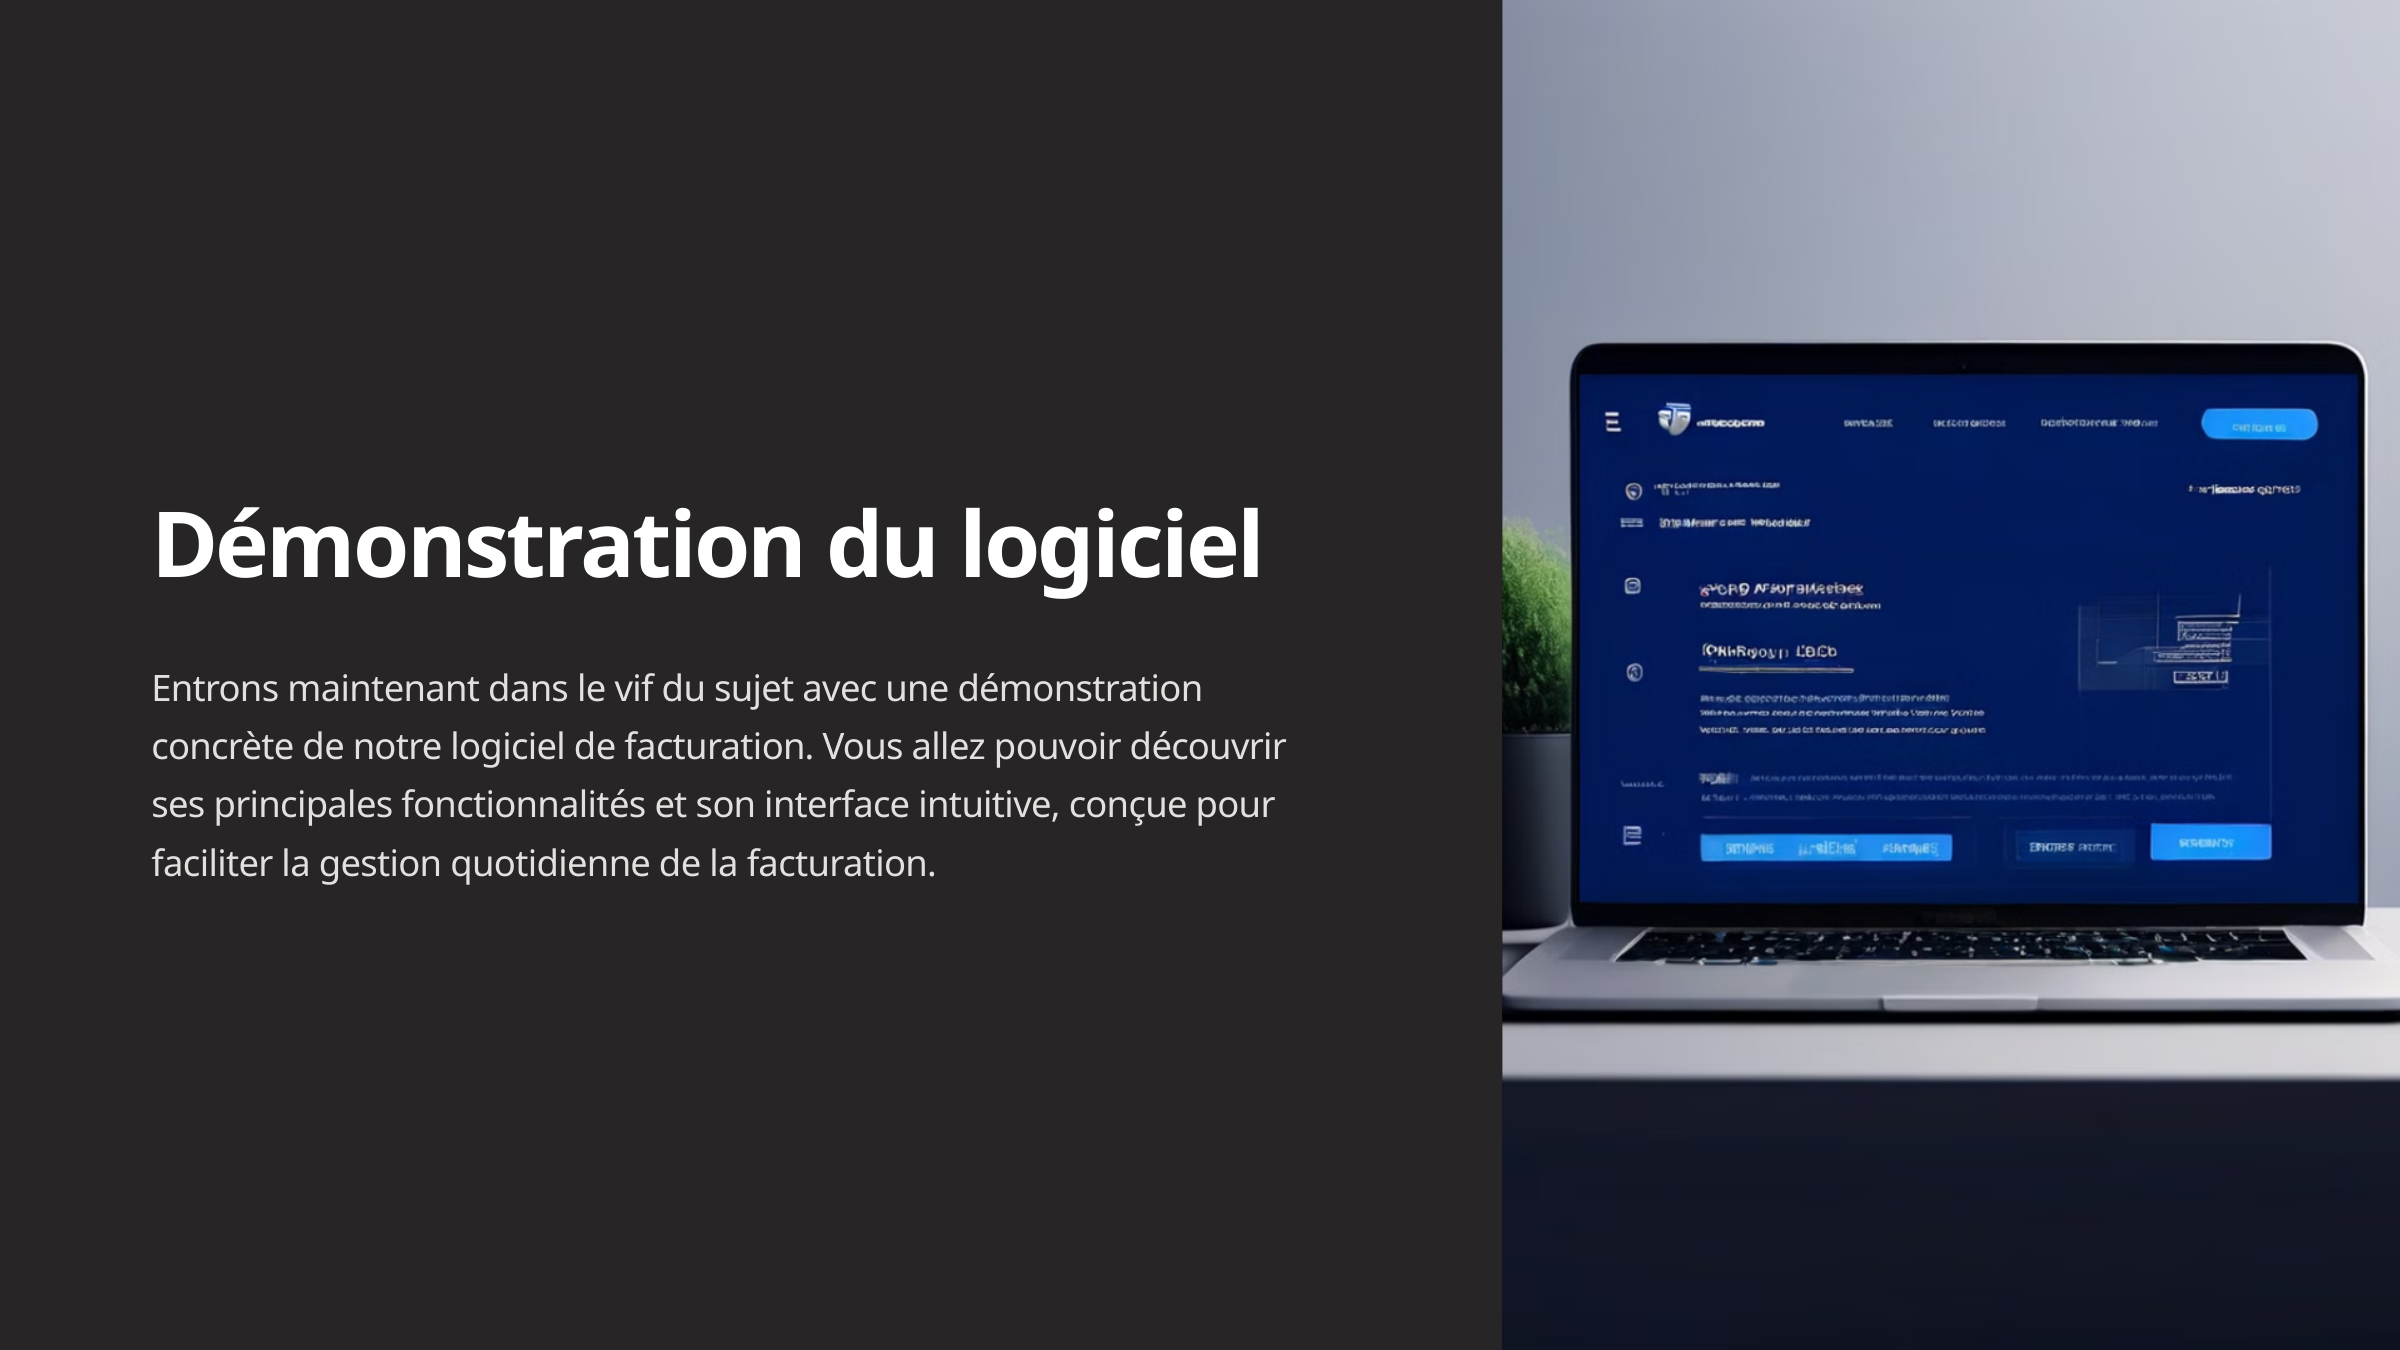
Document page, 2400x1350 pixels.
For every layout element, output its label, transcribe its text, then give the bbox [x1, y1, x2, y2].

picture [1501, 0, 2400, 1350]
text_box Démonstration du logiciel [136, 474, 1211, 588]
text_box [0, 0, 1501, 1350]
text_box Démonstration du logiciel [1055, 537, 1075, 567]
text_box Entrons maintenant dans le vif du sujet avec une démonstration concrète de notre logiciel de facturation. Vous allez pouvoir découvrir ses principales fonctionnalités et son interface intuitive, conçue pour faciliter la gestion quotidienne de la facturation. [136, 642, 1364, 876]
